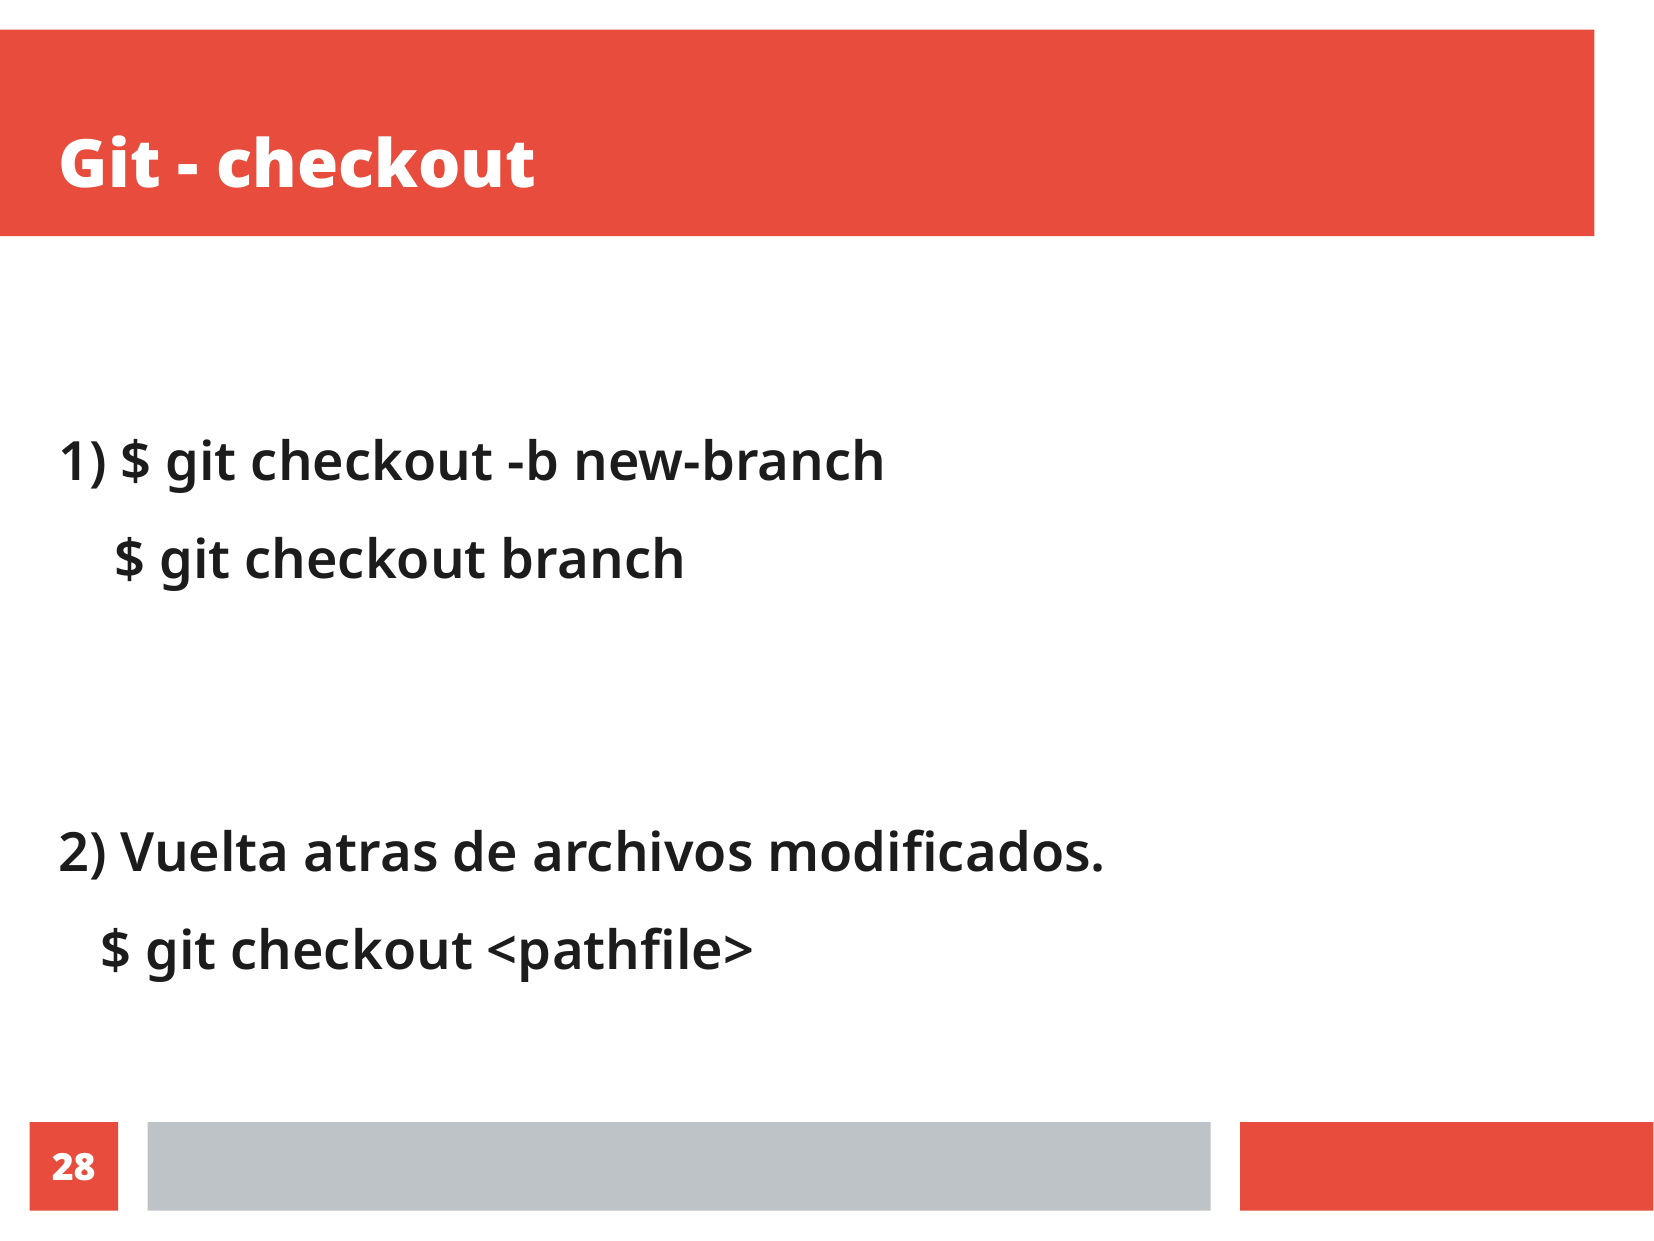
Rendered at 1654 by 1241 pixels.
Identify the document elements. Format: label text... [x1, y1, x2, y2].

title Git - checkout [59, 59, 1595, 207]
list 1) $ git checkout -b new-branch $ git checkout branch 2) Vuelta atras de archivos modificados. $ git checkout <pathfile> [58, 324, 1565, 1093]
